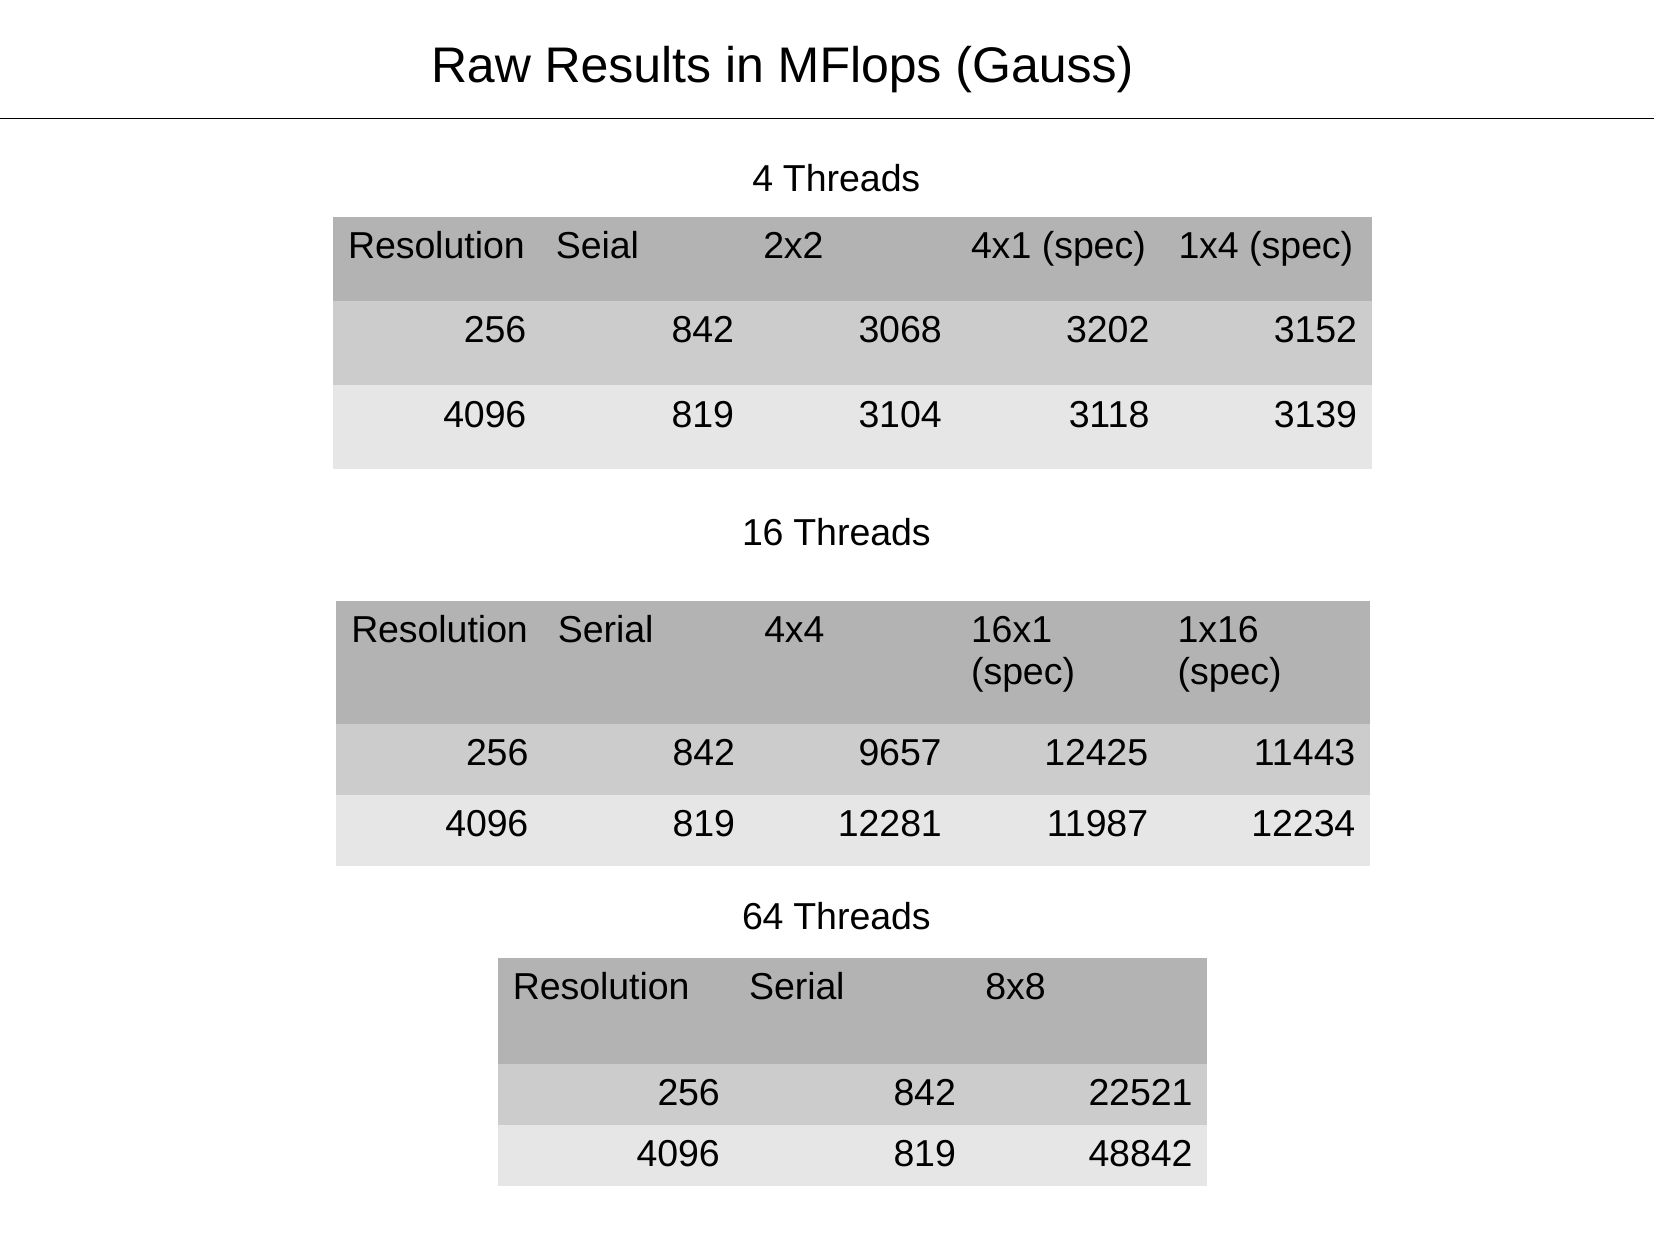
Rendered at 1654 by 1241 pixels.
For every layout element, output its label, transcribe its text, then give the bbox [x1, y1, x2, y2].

table_cell 842 [734, 1064, 971, 1125]
table_cell 9657 [750, 724, 956, 795]
table_header 4x4 [750, 601, 956, 724]
table_header 2x2 [749, 217, 956, 301]
table_cell 3118 [956, 385, 1164, 469]
table_cell 256 [498, 1064, 734, 1125]
table_header Resolution [333, 217, 541, 301]
table_cell 12234 [1163, 795, 1370, 866]
table_header Serial [543, 601, 750, 724]
table_cell 3104 [749, 385, 956, 469]
table_cell 842 [543, 724, 750, 795]
table_cell 819 [734, 1125, 971, 1186]
table_header Seial [541, 217, 749, 301]
table_cell 4096 [333, 385, 541, 469]
table_header 1x4 (spec) [1164, 217, 1372, 301]
table_cell 819 [543, 795, 750, 866]
table_cell 3202 [956, 301, 1164, 385]
table_cell 4096 [336, 795, 543, 866]
table_cell 12425 [956, 724, 1163, 795]
table_cell 256 [336, 724, 543, 795]
table_cell 3068 [749, 301, 956, 385]
table_cell 11987 [956, 795, 1163, 866]
table_header 8x8 [971, 958, 1207, 1064]
table_header 1x16 (spec) [1163, 601, 1370, 724]
table_header Serial [734, 958, 971, 1064]
table_cell 256 [333, 301, 541, 385]
table_cell 842 [541, 301, 749, 385]
table_cell 3152 [1164, 301, 1372, 385]
table_cell 4096 [498, 1125, 734, 1186]
table_cell 11443 [1163, 724, 1370, 795]
table_cell 48842 [971, 1125, 1207, 1186]
table_header 4x1 (spec) [956, 217, 1164, 301]
table_cell 22521 [971, 1064, 1207, 1125]
table_header Resolution [498, 958, 734, 1064]
table_cell 819 [541, 385, 749, 469]
table_cell 12281 [750, 795, 956, 866]
text_box Raw Results in MFlops (Gauss) [265, 29, 1300, 101]
text_box 16 Threads [501, 504, 1182, 562]
text_box 4 Threads [501, 149, 1182, 207]
table_header Resolution [336, 601, 543, 724]
text_box 64 Threads [501, 888, 1182, 945]
table_cell 3139 [1164, 385, 1372, 469]
table_header 16x1 (spec) [956, 601, 1163, 724]
